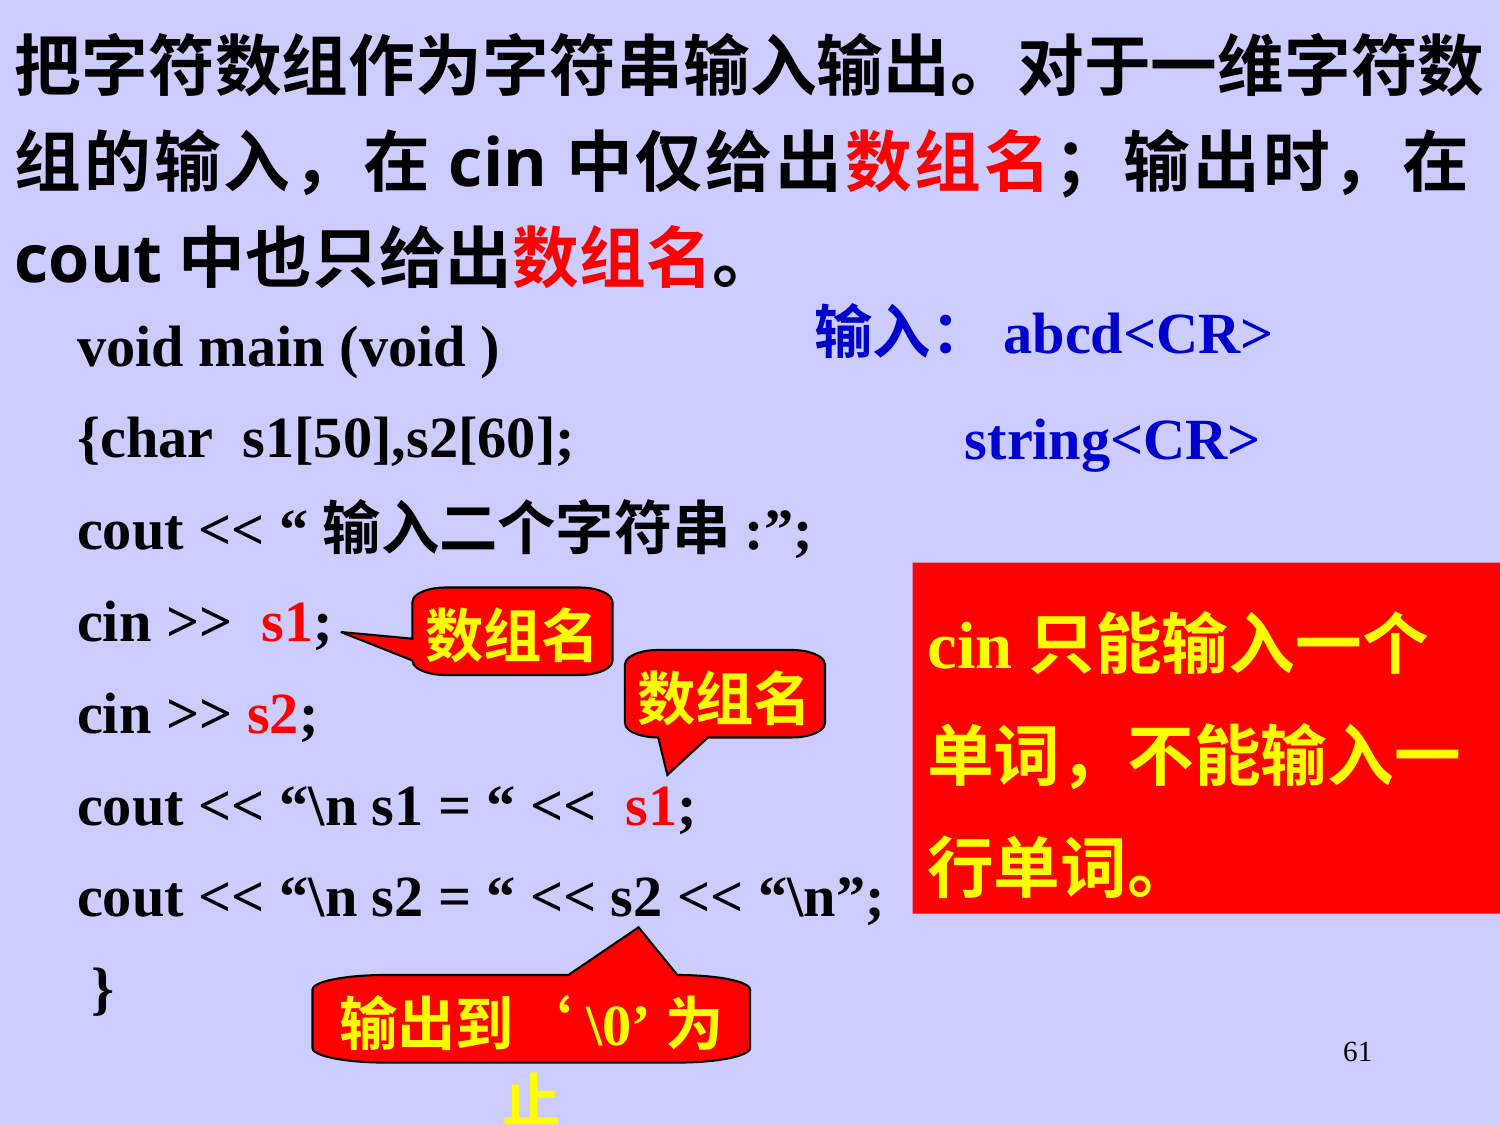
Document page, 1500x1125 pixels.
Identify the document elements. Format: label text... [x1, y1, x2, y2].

text_box 数组名 [624, 649, 826, 775]
text_box 输入：abcd<CR> string<CR> [799, 287, 1413, 480]
text_box 输出到‘\0’为止 [312, 927, 751, 1063]
text_box 数组名 [340, 587, 613, 676]
text_box <编号> [1074, 1025, 1388, 1101]
text_box 把字符数组作为字符串输入输出。对于一维字符数组的输入，在cin中仅给出数组名；输出时，在cout中也只给出数组名。 [0, 0, 1500, 304]
text_box void main (void ) {char s1[50],s2[60]; cout << “输入二个字符串:”; cin >> s1; cin >> s2; cout << “\n s1 = “ << s1; cout << “\n s2 = “ << s2 << “\n”; } [62, 299, 976, 1029]
text_box cin只能输入一个单词，不能输入一行单词。 [912, 562, 1500, 914]
